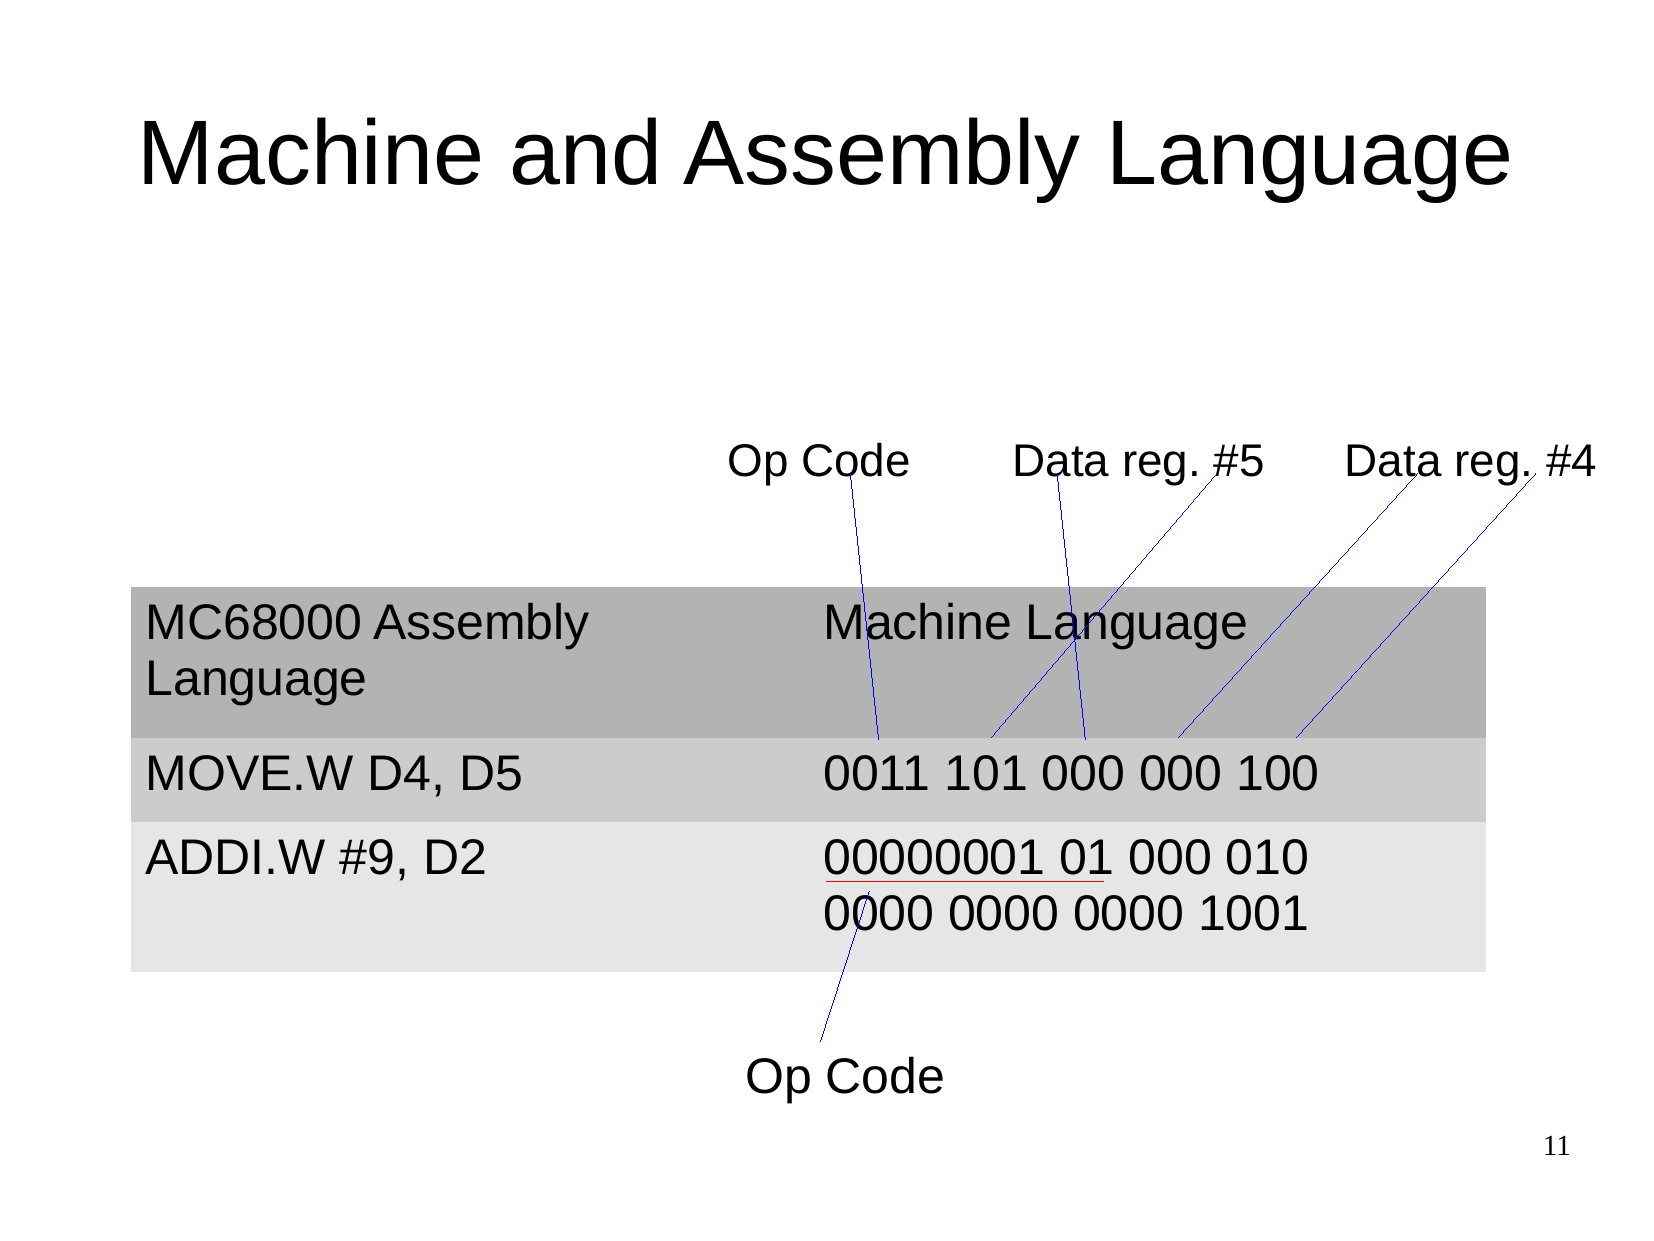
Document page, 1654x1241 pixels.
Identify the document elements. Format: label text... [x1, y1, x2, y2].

table_cell ADDI.W #9, D2 [131, 822, 809, 972]
text_box Op Code [712, 427, 926, 494]
table_header MC68000 Assembly Language [131, 587, 809, 738]
table_cell 0011 101 000 000 100 [809, 738, 1486, 822]
text_box Data reg. #4 [1330, 427, 1613, 494]
title Machine and Assembly Language [82, 49, 1571, 257]
text_box Data reg. #5 [997, 427, 1280, 494]
table_cell 00000001 01 000 010 0000 0000 0000 1001 [809, 822, 1486, 972]
table_cell MOVE.W D4, D5 [131, 738, 809, 822]
text_box Op Code [730, 1041, 961, 1113]
table_header Machine Language [809, 587, 1486, 738]
